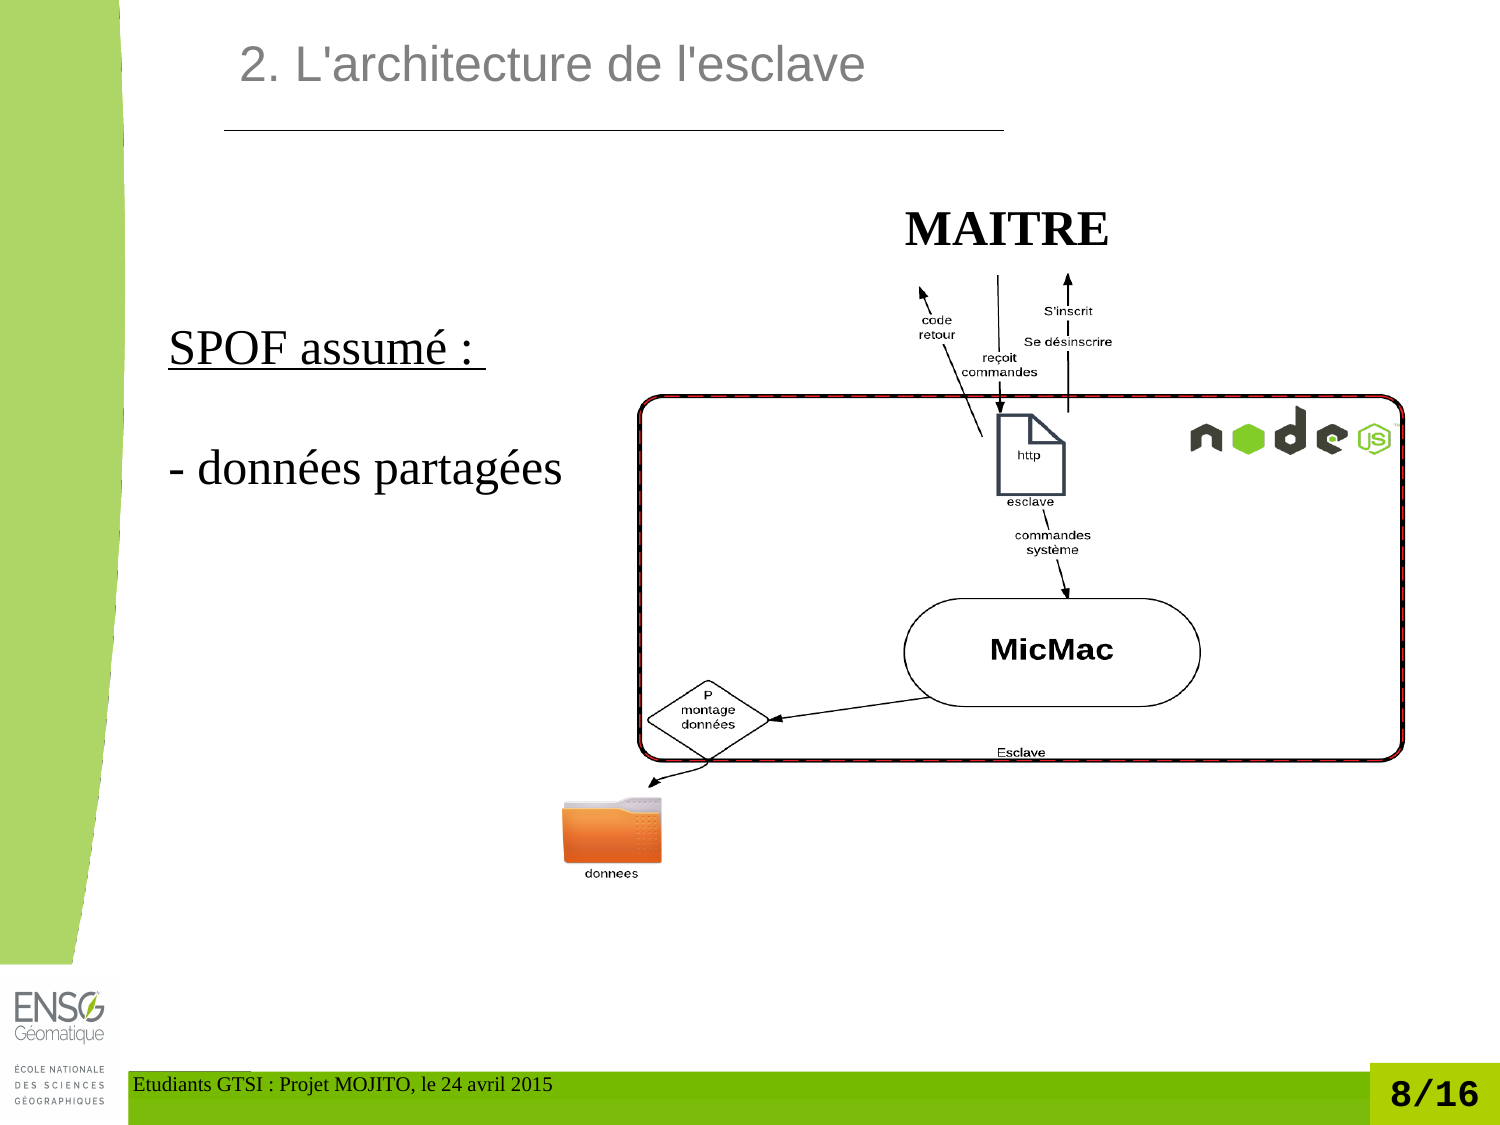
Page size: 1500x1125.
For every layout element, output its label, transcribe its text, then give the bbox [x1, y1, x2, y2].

title 2. L'architecture de l'esclave [224, 0, 975, 130]
text_box SPOF assumé : - données partagées [153, 307, 579, 502]
picture [0, 0, 1500, 1125]
text_box MAITRE [904, 200, 1293, 257]
